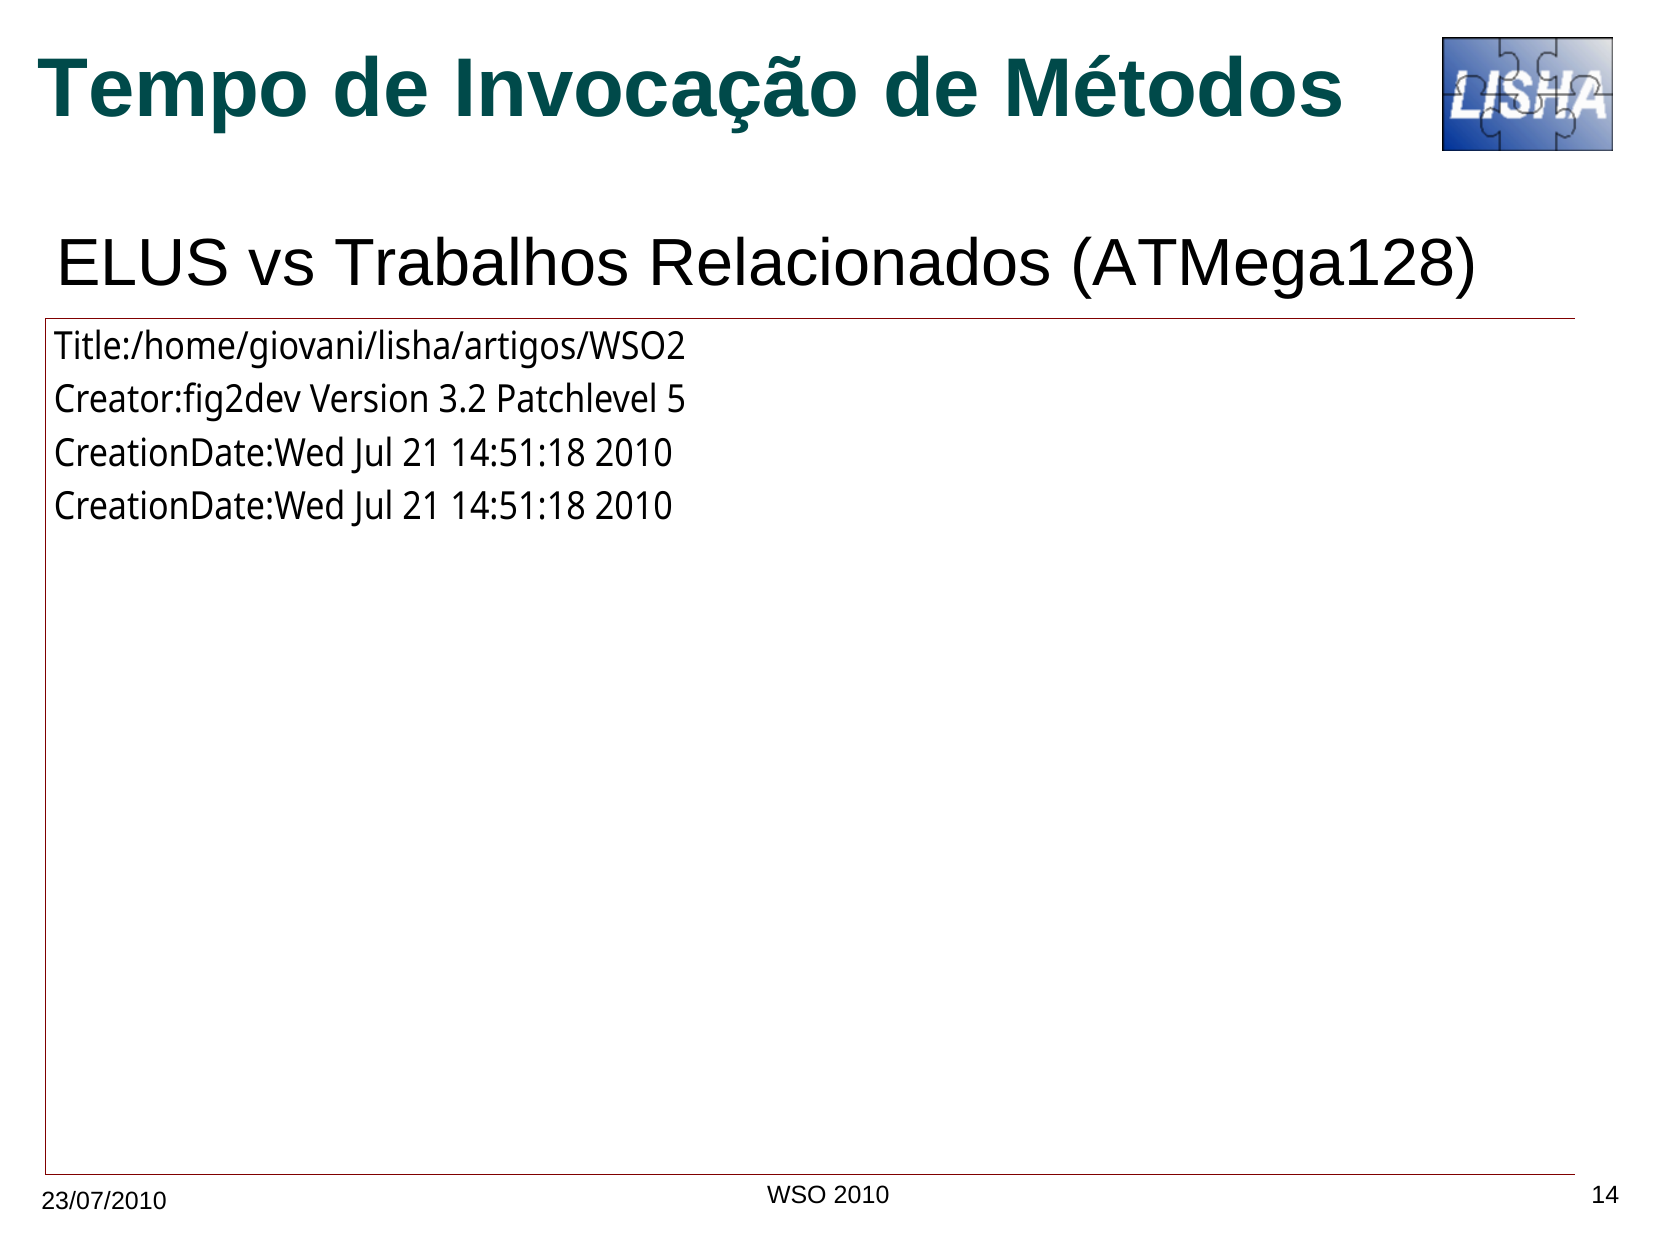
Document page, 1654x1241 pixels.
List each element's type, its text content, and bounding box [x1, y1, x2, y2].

title Tempo de Invocação de Métodos [37, 37, 1426, 151]
picture [42, 315, 1576, 1175]
picture [1442, 37, 1613, 151]
list ELUS vs Trabalhos Relacionados (ATMega128) [37, 225, 1613, 1163]
